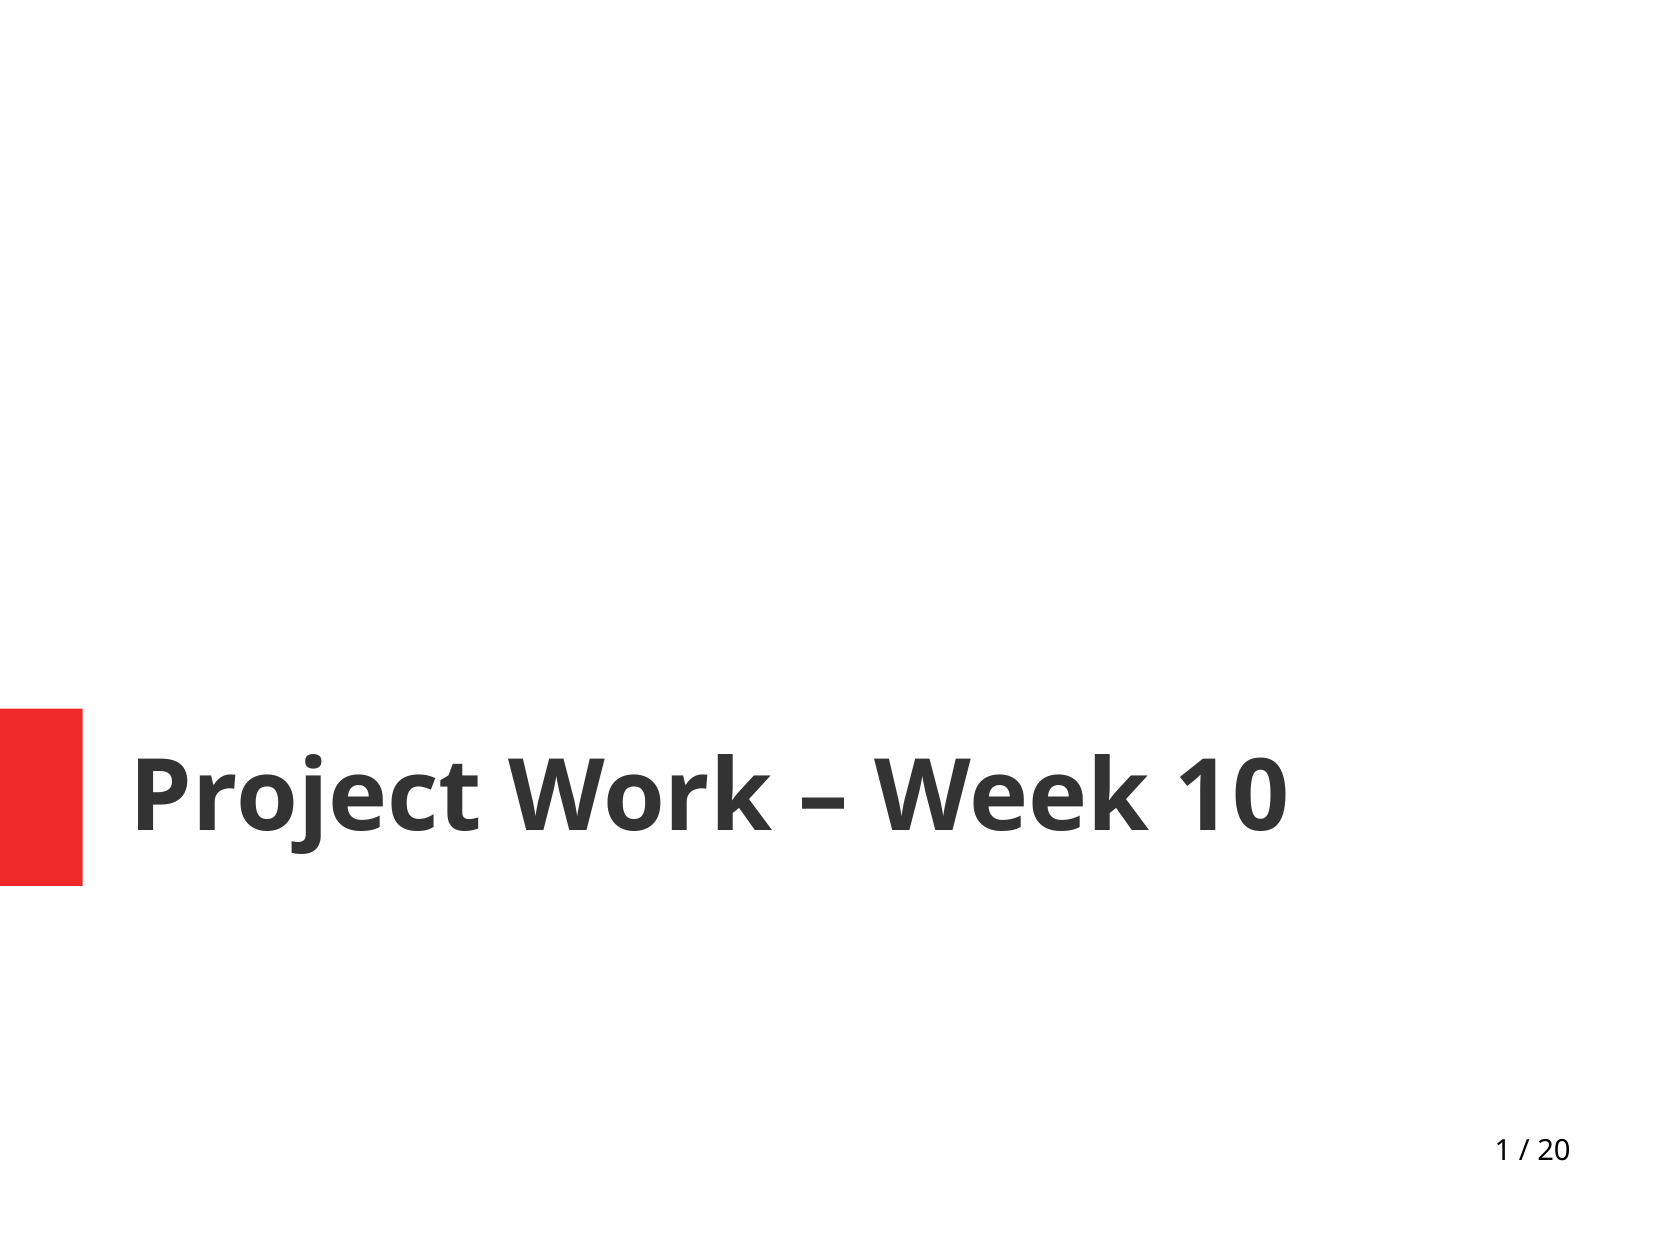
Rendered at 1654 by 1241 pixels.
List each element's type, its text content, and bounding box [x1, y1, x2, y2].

title Project Work – Week 10 [129, 655, 1536, 928]
